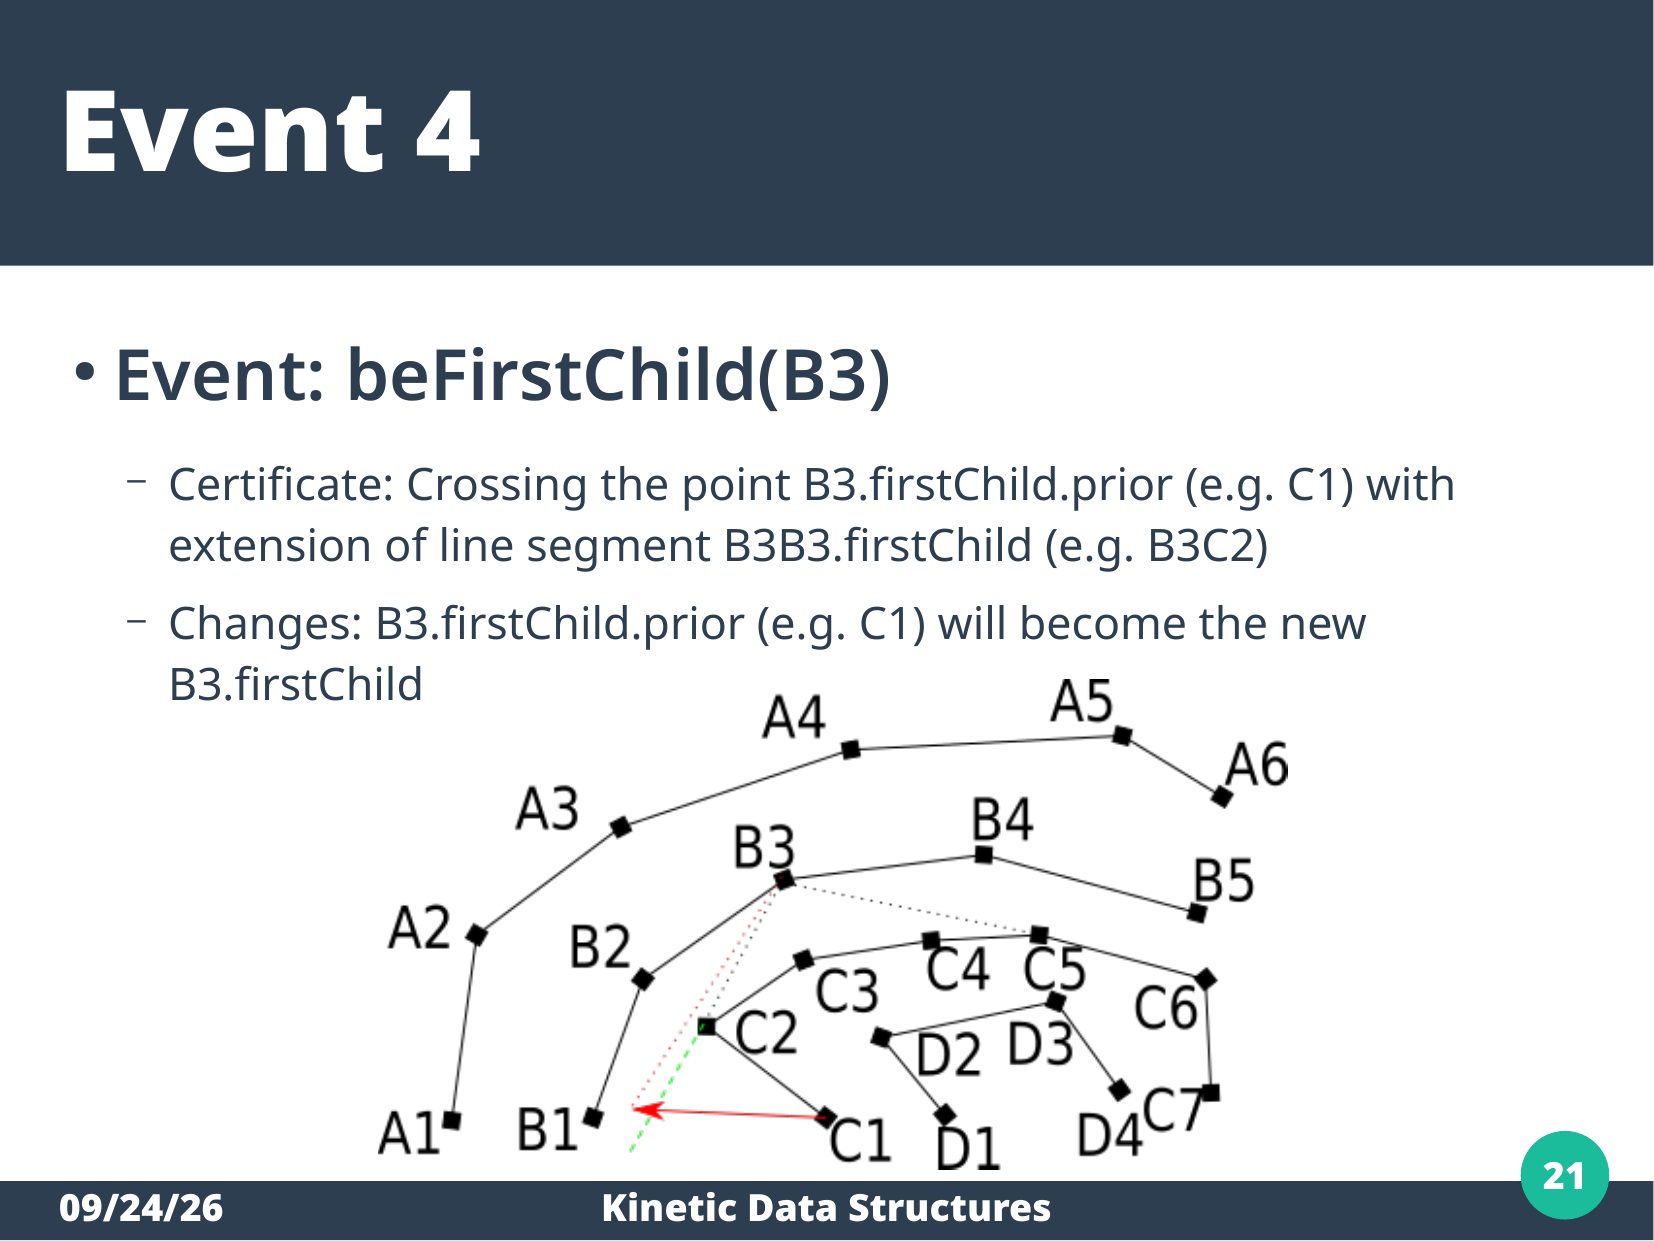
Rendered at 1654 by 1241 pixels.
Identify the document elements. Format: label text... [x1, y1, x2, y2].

picture [378, 679, 1288, 1170]
list Event: beFirstChild(B3) Certificate: Crossing the point B3.firstChild.prior (e.g. C1) with extension of line segment B3B3.firstChild (e.g. B3C2) Changes: B3.firstChild.prior (e.g. C1) will become the new B3.firstChild [59, 324, 1595, 720]
title Event 4 [59, 49, 1595, 207]
